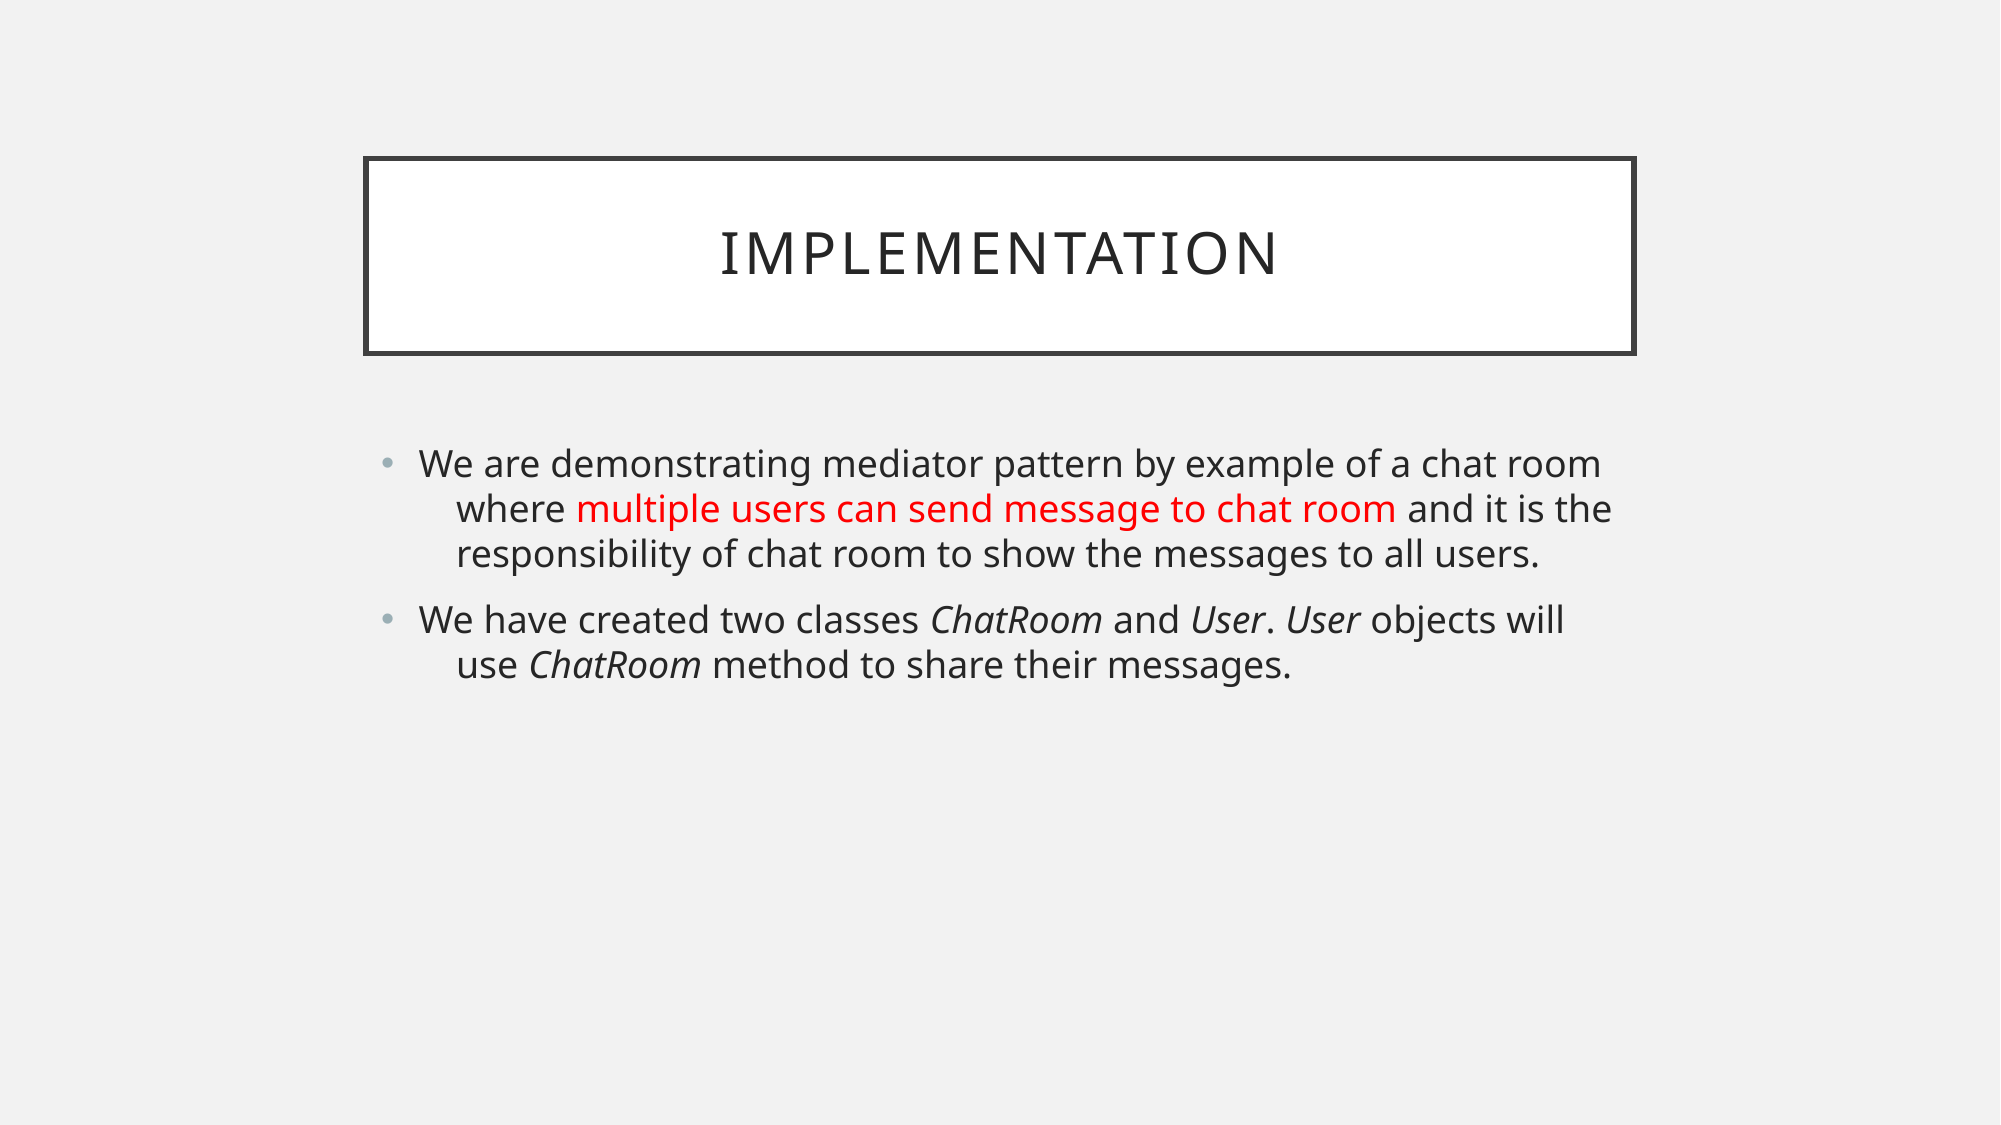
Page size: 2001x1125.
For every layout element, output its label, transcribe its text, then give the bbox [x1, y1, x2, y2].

list We are demonstrating mediator pattern by example of a chat room where multiple users can send message to chat room and it is the responsibility of chat room to show the messages to all users. We have created two classes ChatRoom and User. User objects will use ChatRoom method to share their messages. [366, 432, 1634, 942]
title Implementation [366, 158, 1634, 354]
